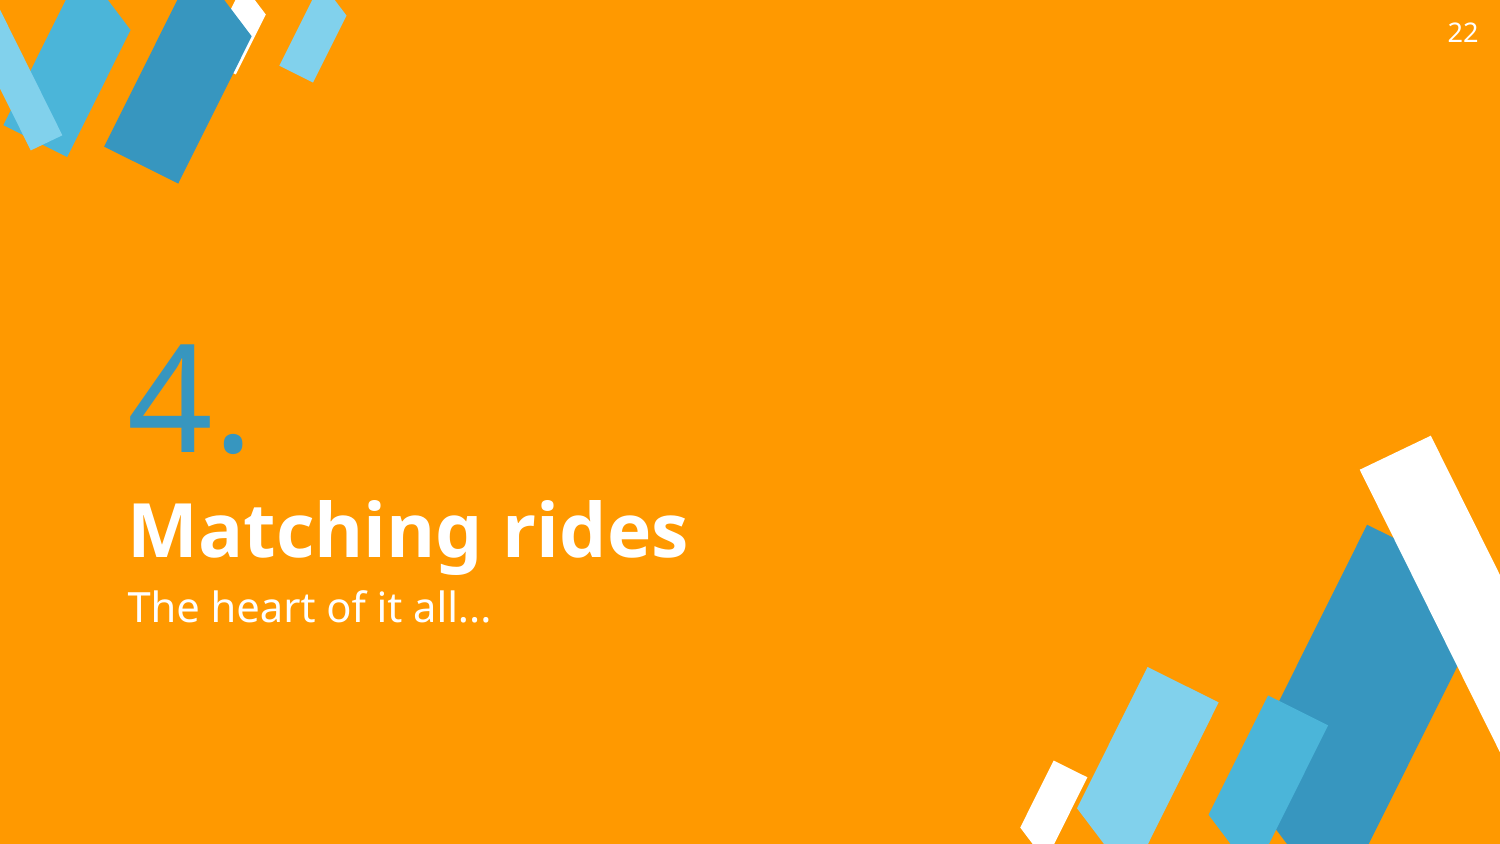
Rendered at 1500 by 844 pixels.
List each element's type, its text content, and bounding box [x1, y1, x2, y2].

title 4. Matching rides [112, 397, 945, 565]
subtitle The heart of it all... [112, 565, 945, 695]
slide_number <number> [1403, 0, 1494, 65]
